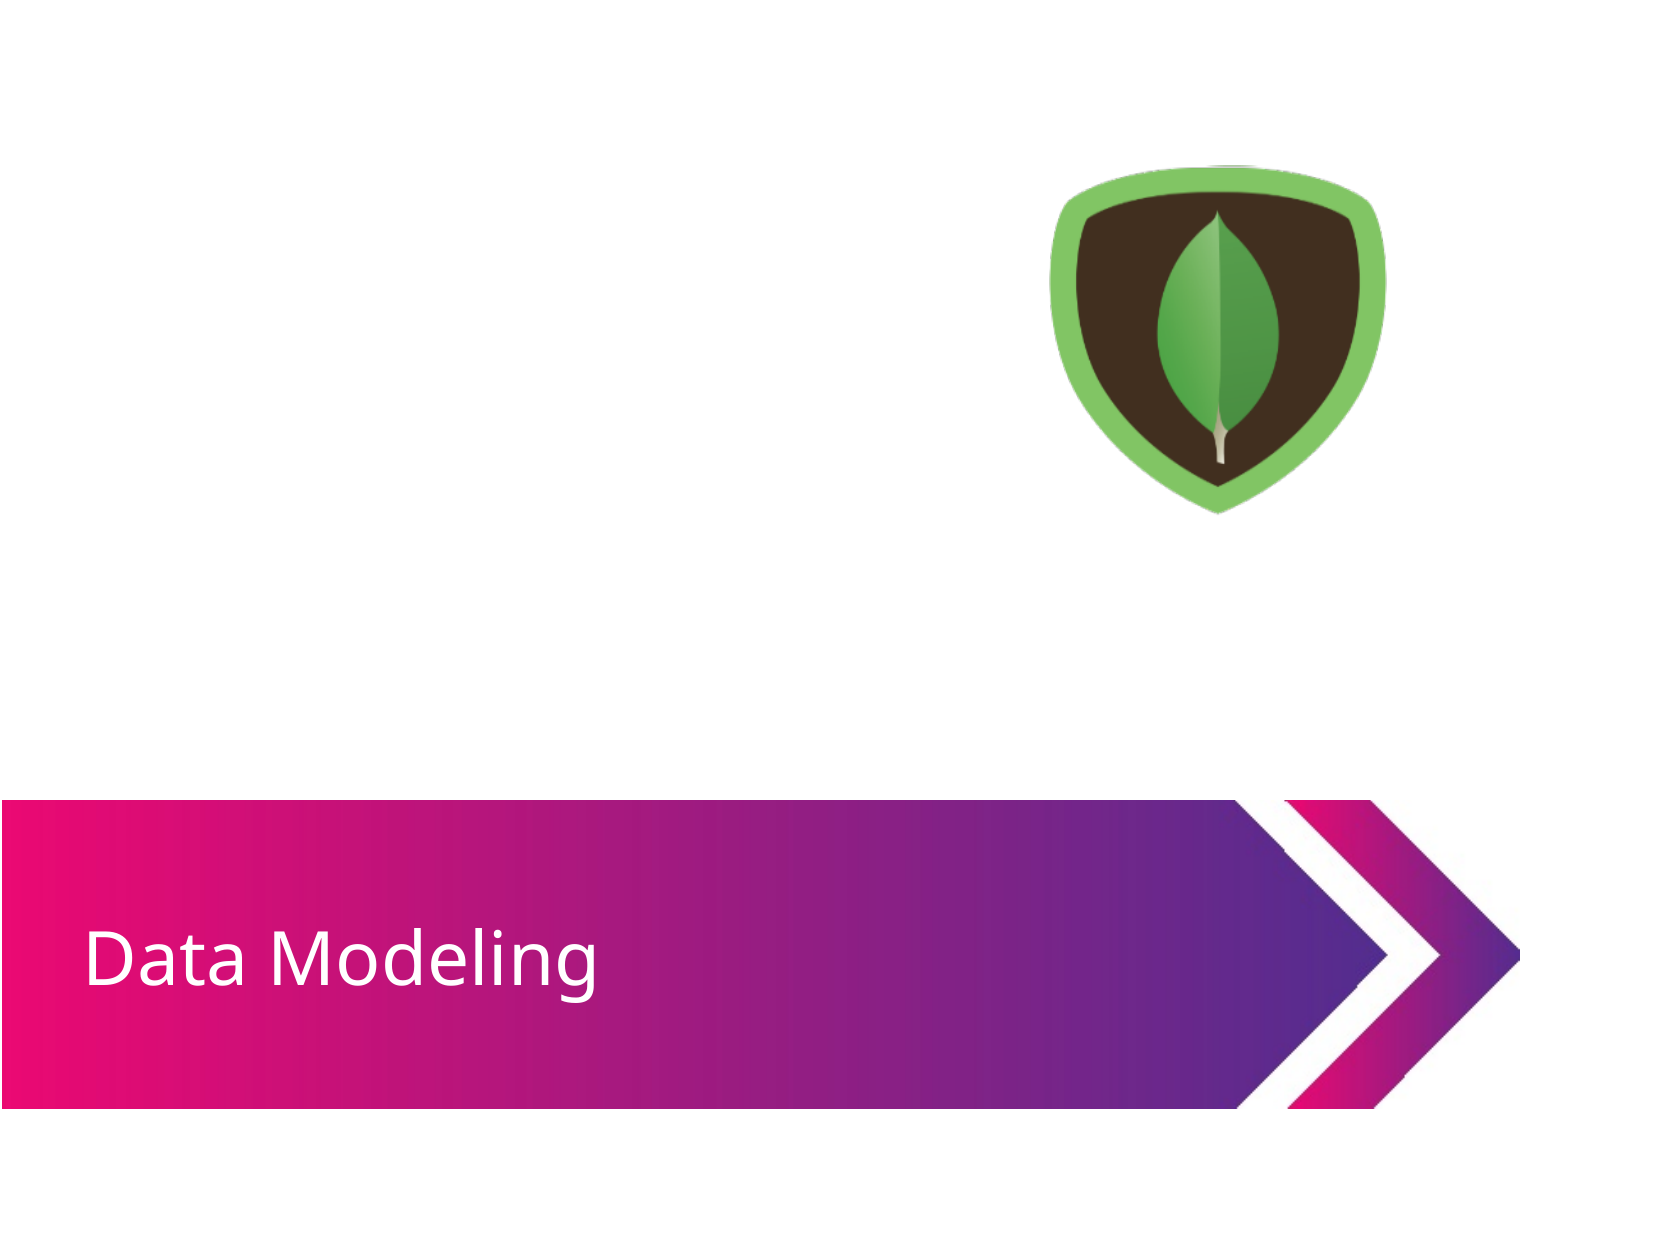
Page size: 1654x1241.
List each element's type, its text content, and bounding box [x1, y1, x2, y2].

title Data Modeling [82, 852, 1396, 1060]
picture [2, 800, 1520, 1109]
picture [960, 164, 1471, 541]
